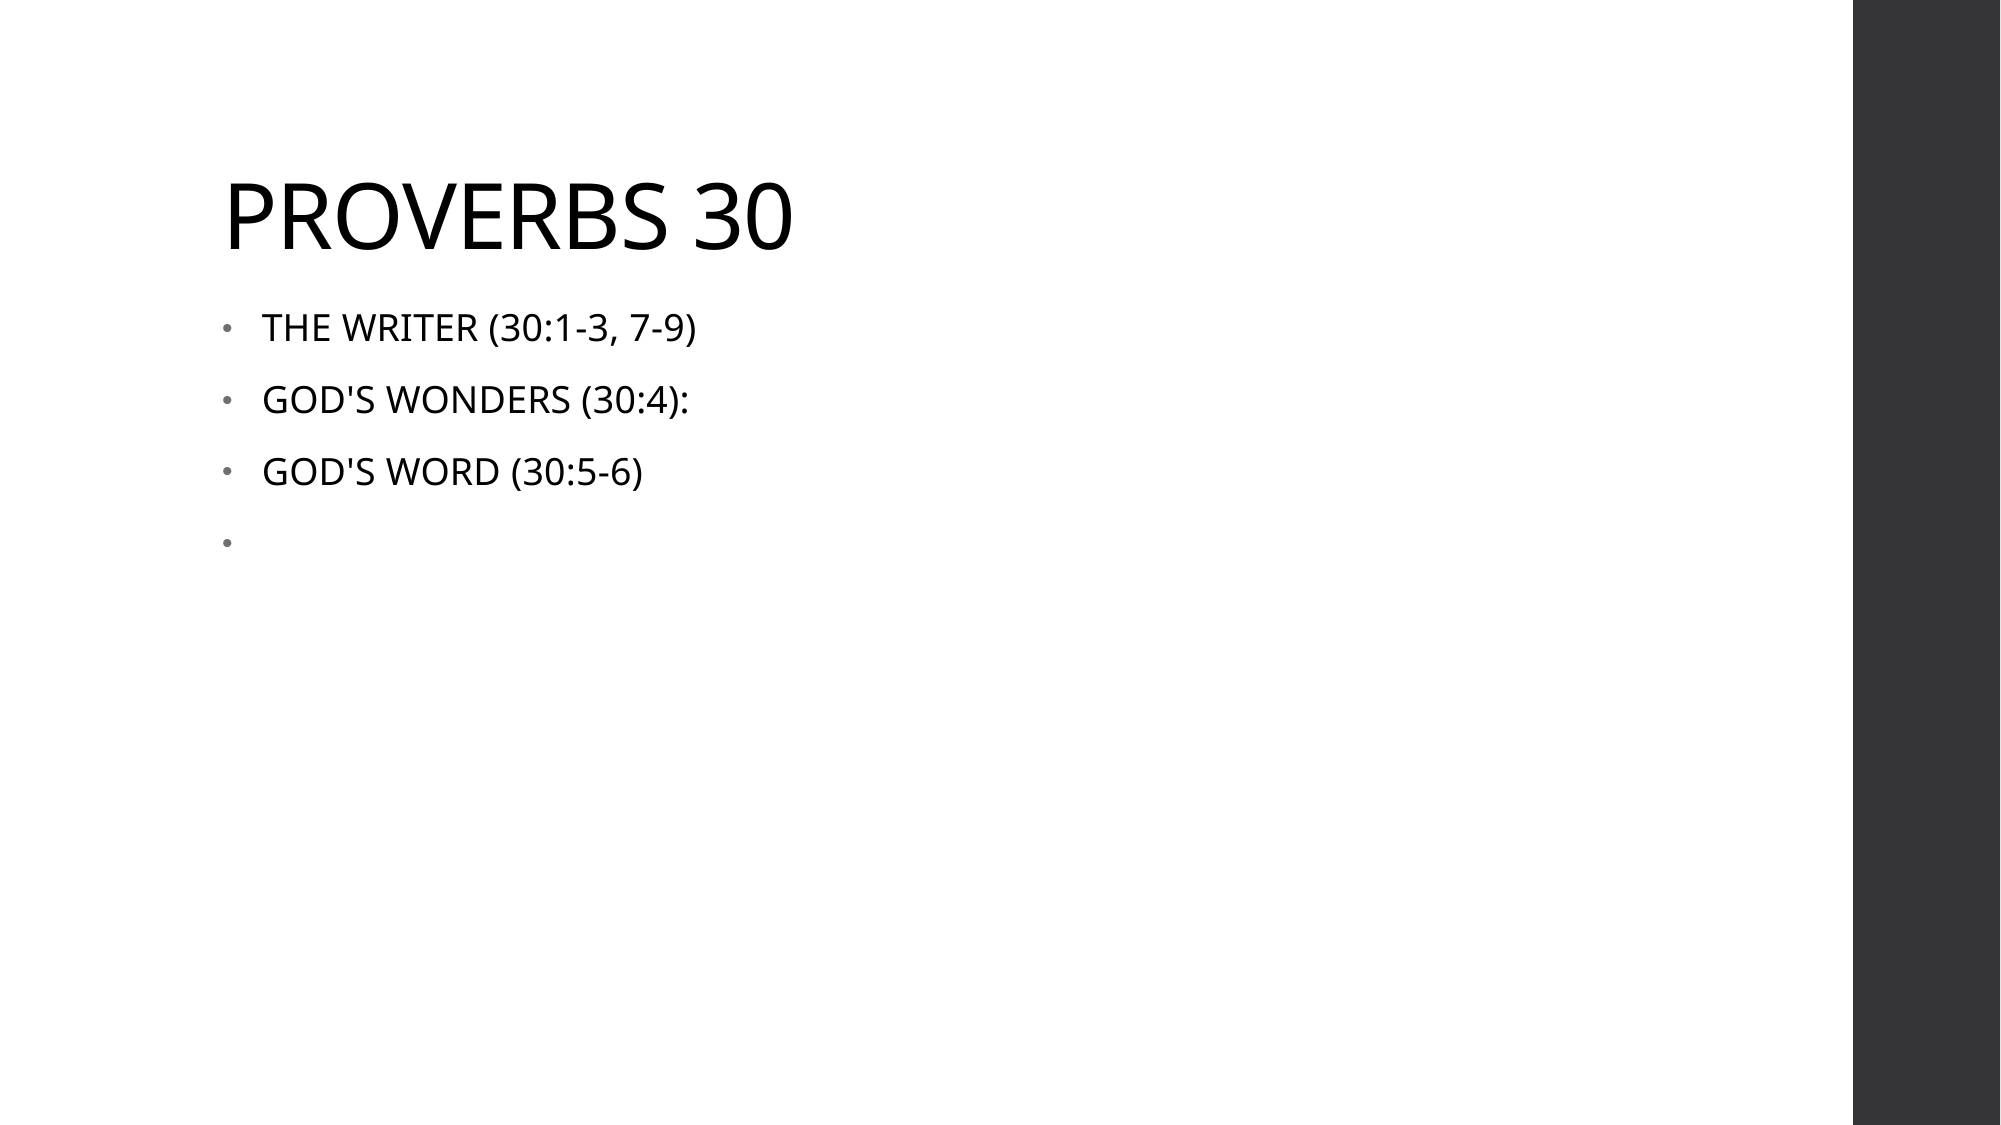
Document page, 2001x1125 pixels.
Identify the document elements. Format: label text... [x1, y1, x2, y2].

list THE WRITER (30:1-3, 7-9) GOD'S WONDERS (30:4): GOD'S WORD (30:5-6) [206, 299, 1617, 1014]
title PROVERBS 30 [206, 60, 1797, 278]
